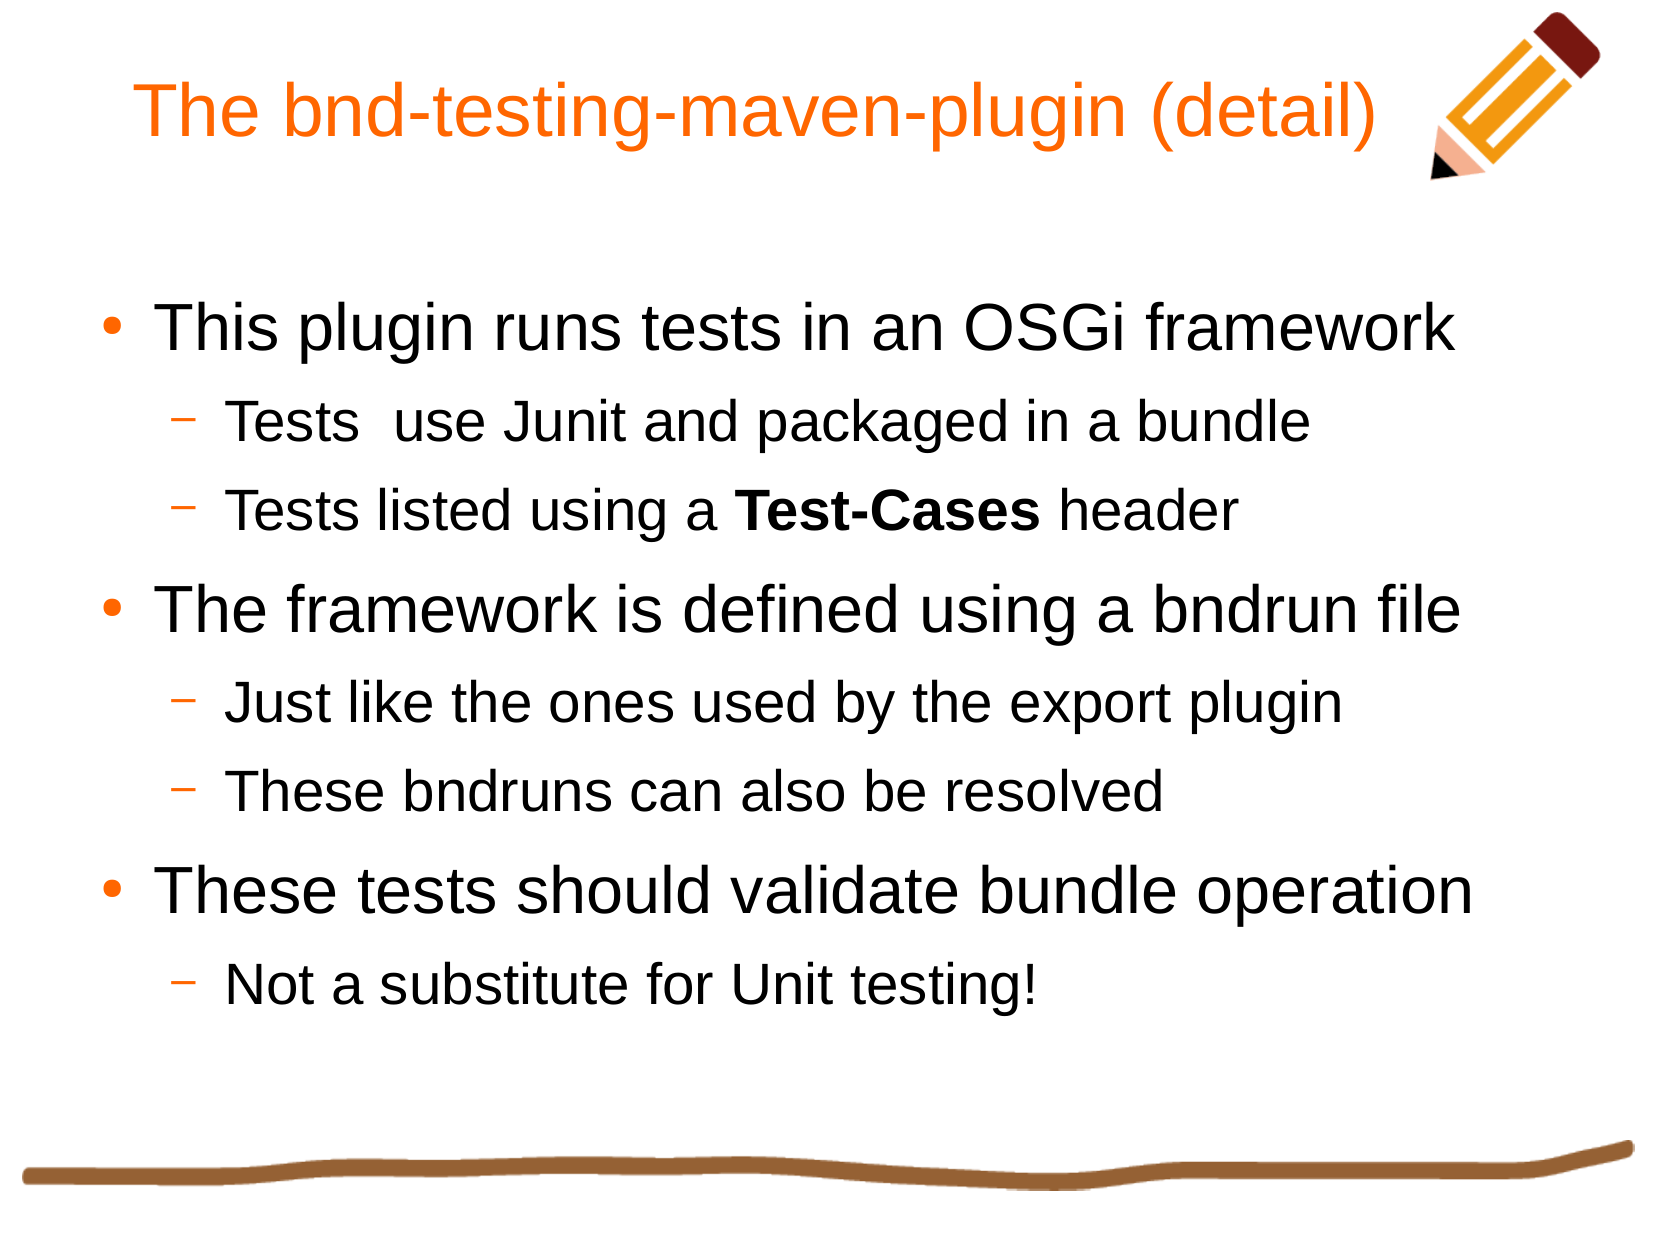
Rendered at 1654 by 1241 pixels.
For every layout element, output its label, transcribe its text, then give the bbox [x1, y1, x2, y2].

picture [1430, 12, 1601, 181]
title The bnd-testing-maven-plugin (detail) [82, 49, 1430, 172]
list This plugin runs tests in an OSGi framework Tests use Junit and packaged in a bundle Tests listed using a Test-Cases header The framework is defined using a bndrun file Just like the ones used by the export plugin These bndruns can also be resolved These tests should validate bundle operation Not a substitute for Unit testing! [82, 290, 1571, 1122]
picture [22, 1140, 1635, 1191]
